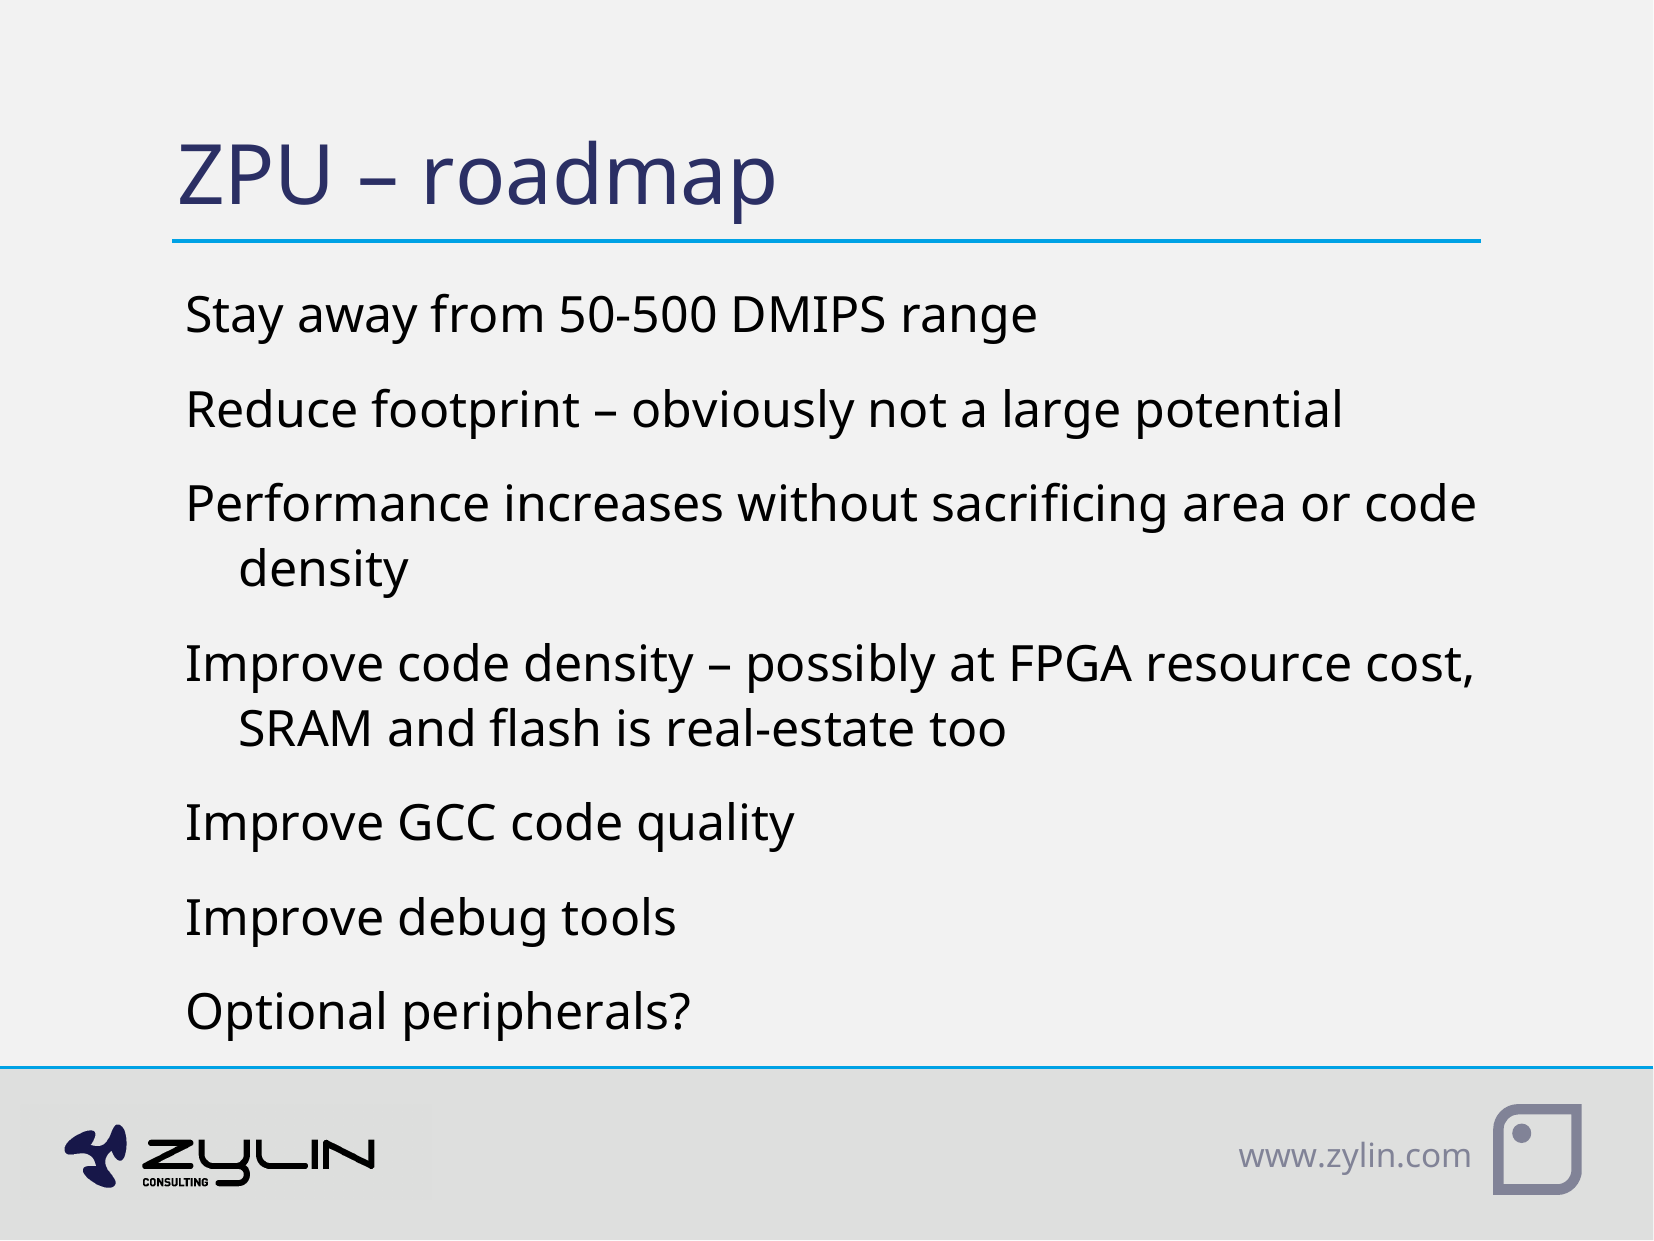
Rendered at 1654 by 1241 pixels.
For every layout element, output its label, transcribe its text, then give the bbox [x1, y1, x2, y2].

title ZPU – roadmap [177, 122, 1493, 223]
picture [20, 1104, 432, 1200]
list Stay away from 50-500 DMIPS range Reduce footprint – obviously not a large potential Performance increases without sacrificing area or code density Improve code density – possibly at FPGA resource cost, SRAM and flash is real-estate too Improve GCC code quality Improve debug tools Optional peripherals? [167, 280, 1495, 1052]
